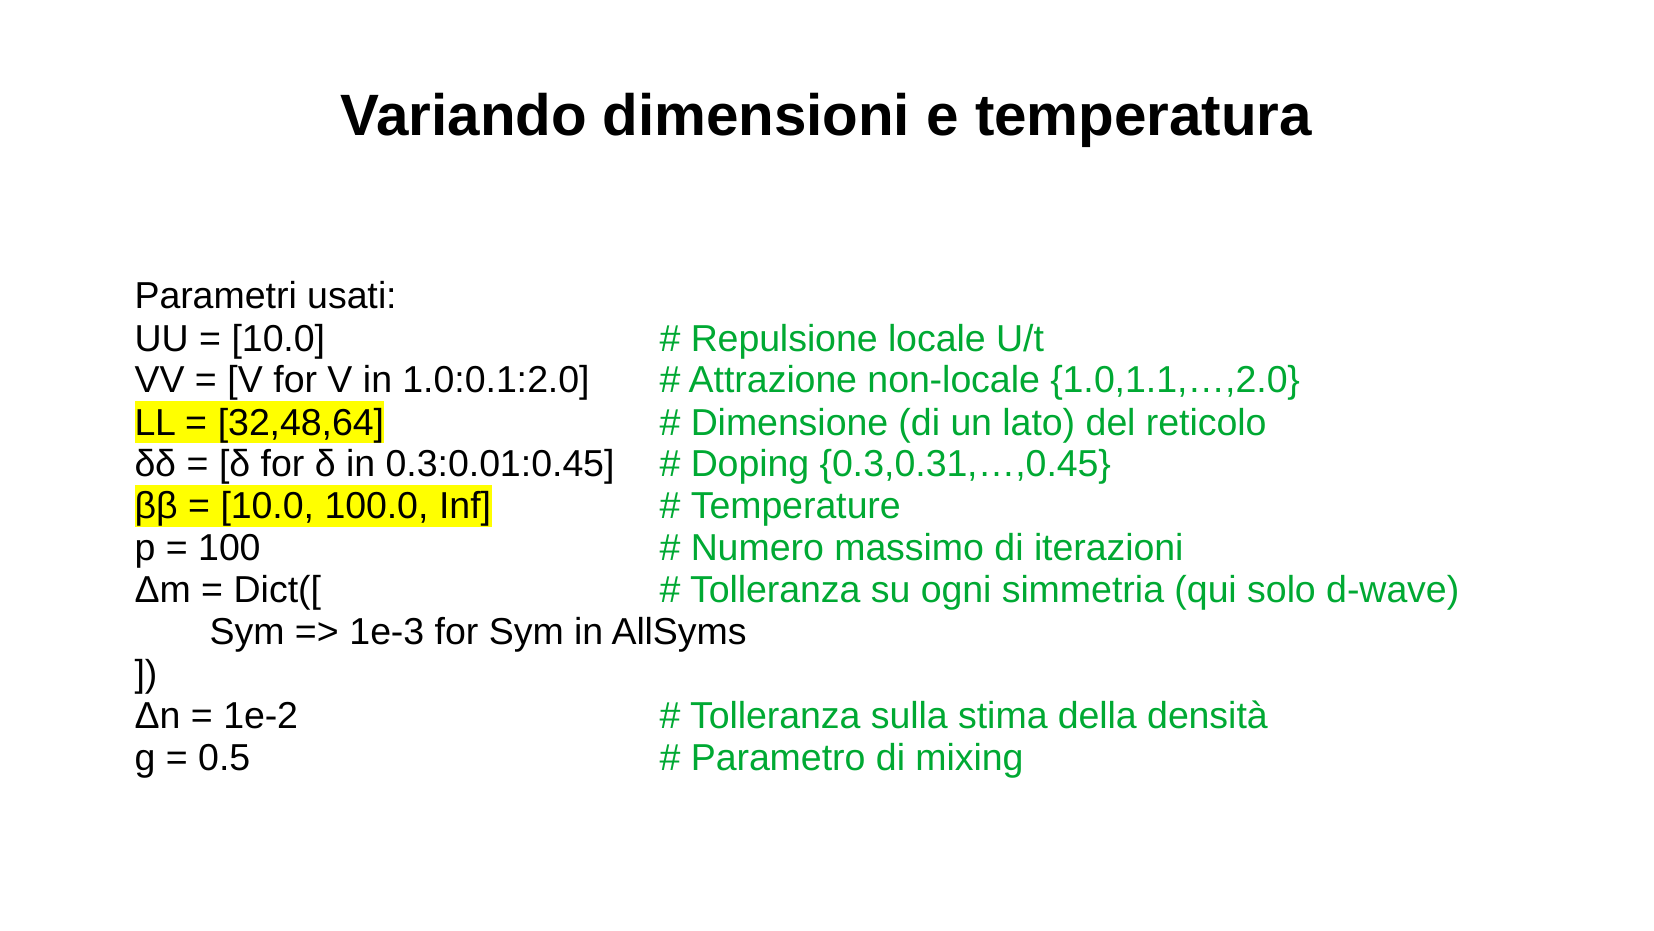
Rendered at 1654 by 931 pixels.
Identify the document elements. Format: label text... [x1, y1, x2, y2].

text_box Parametri usati: UU = [10.0] # Repulsione locale U/t VV = [V for V in 1.0:0.1:2.0] # Attrazione non-locale {1.0,1.1,…,2.0} LL = [32,48,64] # Dimensione (di un lato) del reticolo δδ = [δ for δ in 0.3:0.01:0.45] # Doping {0.3,0.31,…,0.45} ββ = [10.0, 100.0, Inf] # Temperature p = 100 # Numero massimo di iterazioni Δm = Dict([ # Tolleranza su ogni simmetria (qui solo d-wave) Sym => 1e-3 for Sym in AllSyms ]) Δn = 1e-2 # Tolleranza sulla stima della densità g = 0.5 # Parametro di mixing [119, 267, 1534, 829]
title Variando dimensioni e temperatura [82, 37, 1571, 193]
